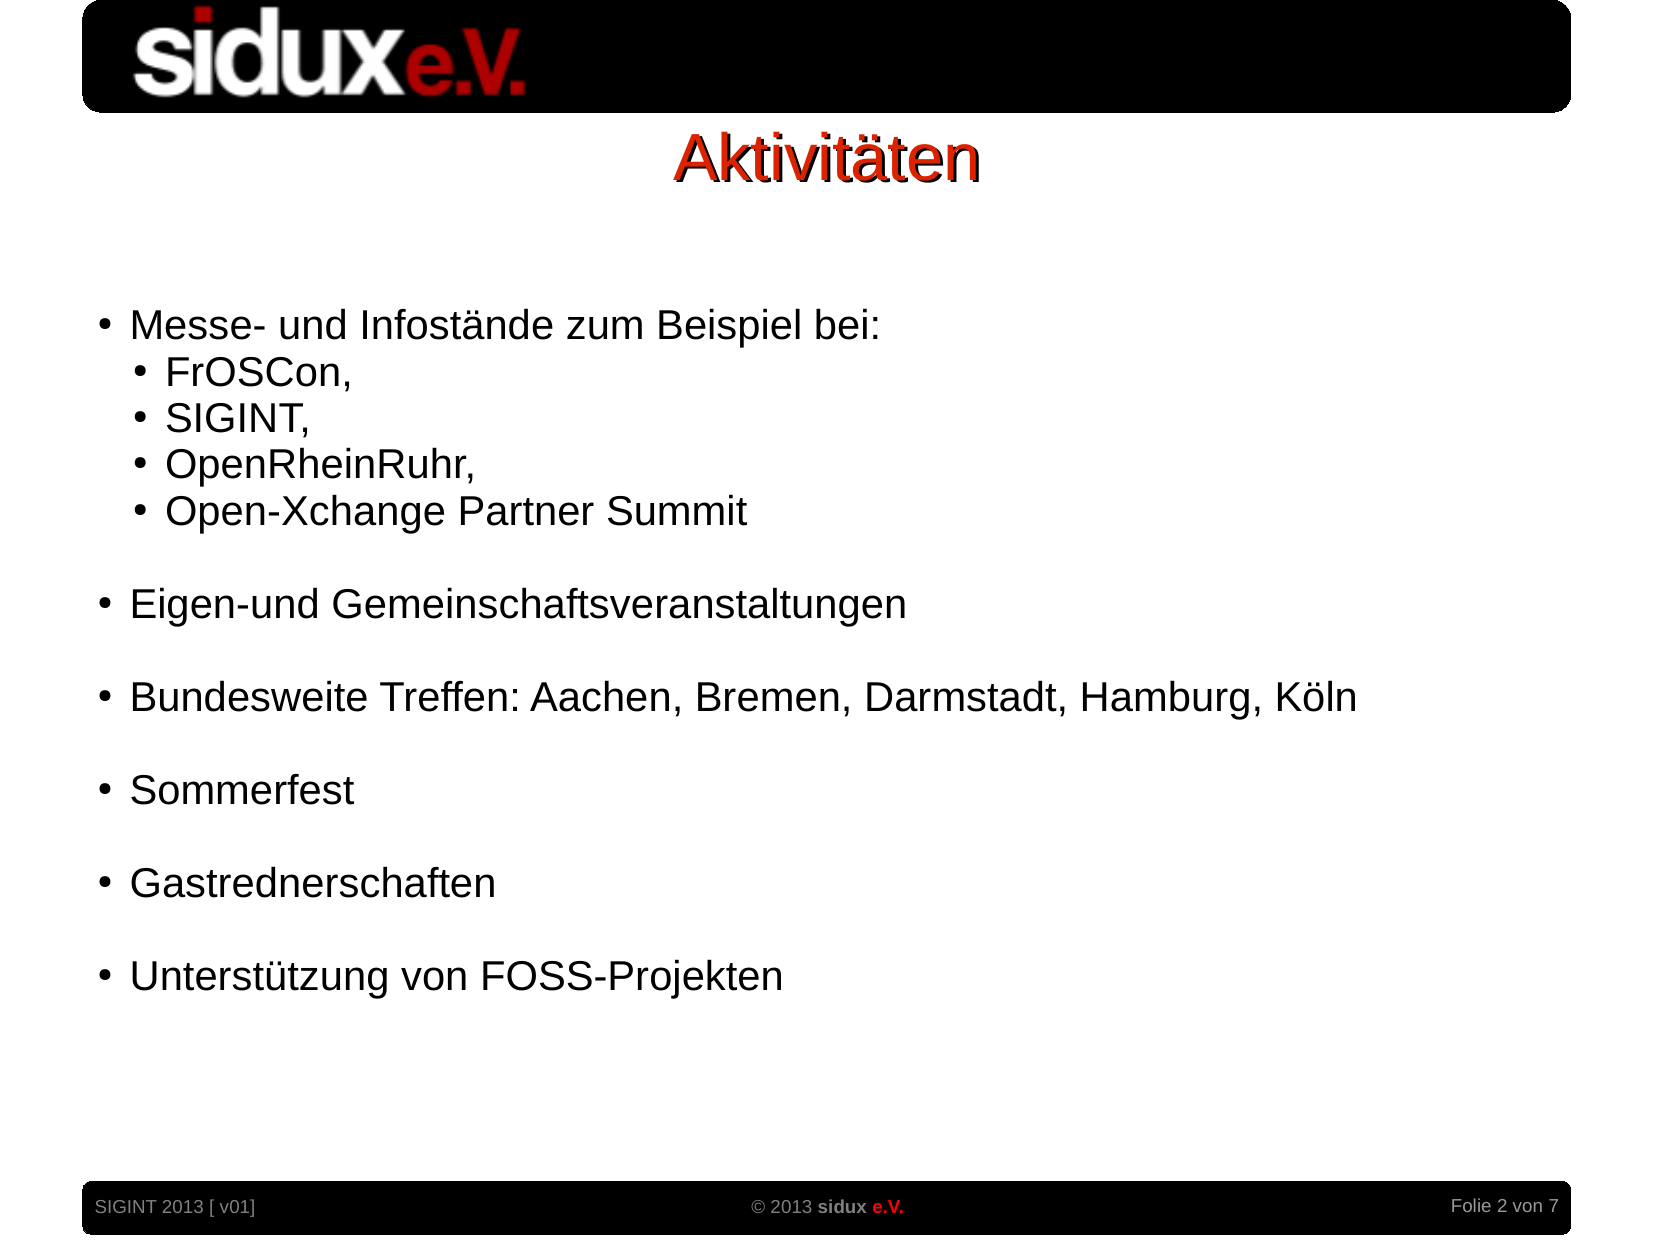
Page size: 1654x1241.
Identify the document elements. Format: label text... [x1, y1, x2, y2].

text_box Aktivitäten [82, 112, 1571, 213]
picture [113, 0, 532, 110]
text_box Messe- und Infostände zum Beispiel bei: FrOSCon, SIGINT, OpenRheinRuhr, Open-Xchange Partner Summit Eigen-und Gemeinschaftsveranstaltungen Bundesweite Treffen: Aachen, Bremen, Darmstadt, Hamburg, Köln Sommerfest Gastrednerschaften Unterstützung von FOSS-Projekten [82, 224, 1571, 1170]
